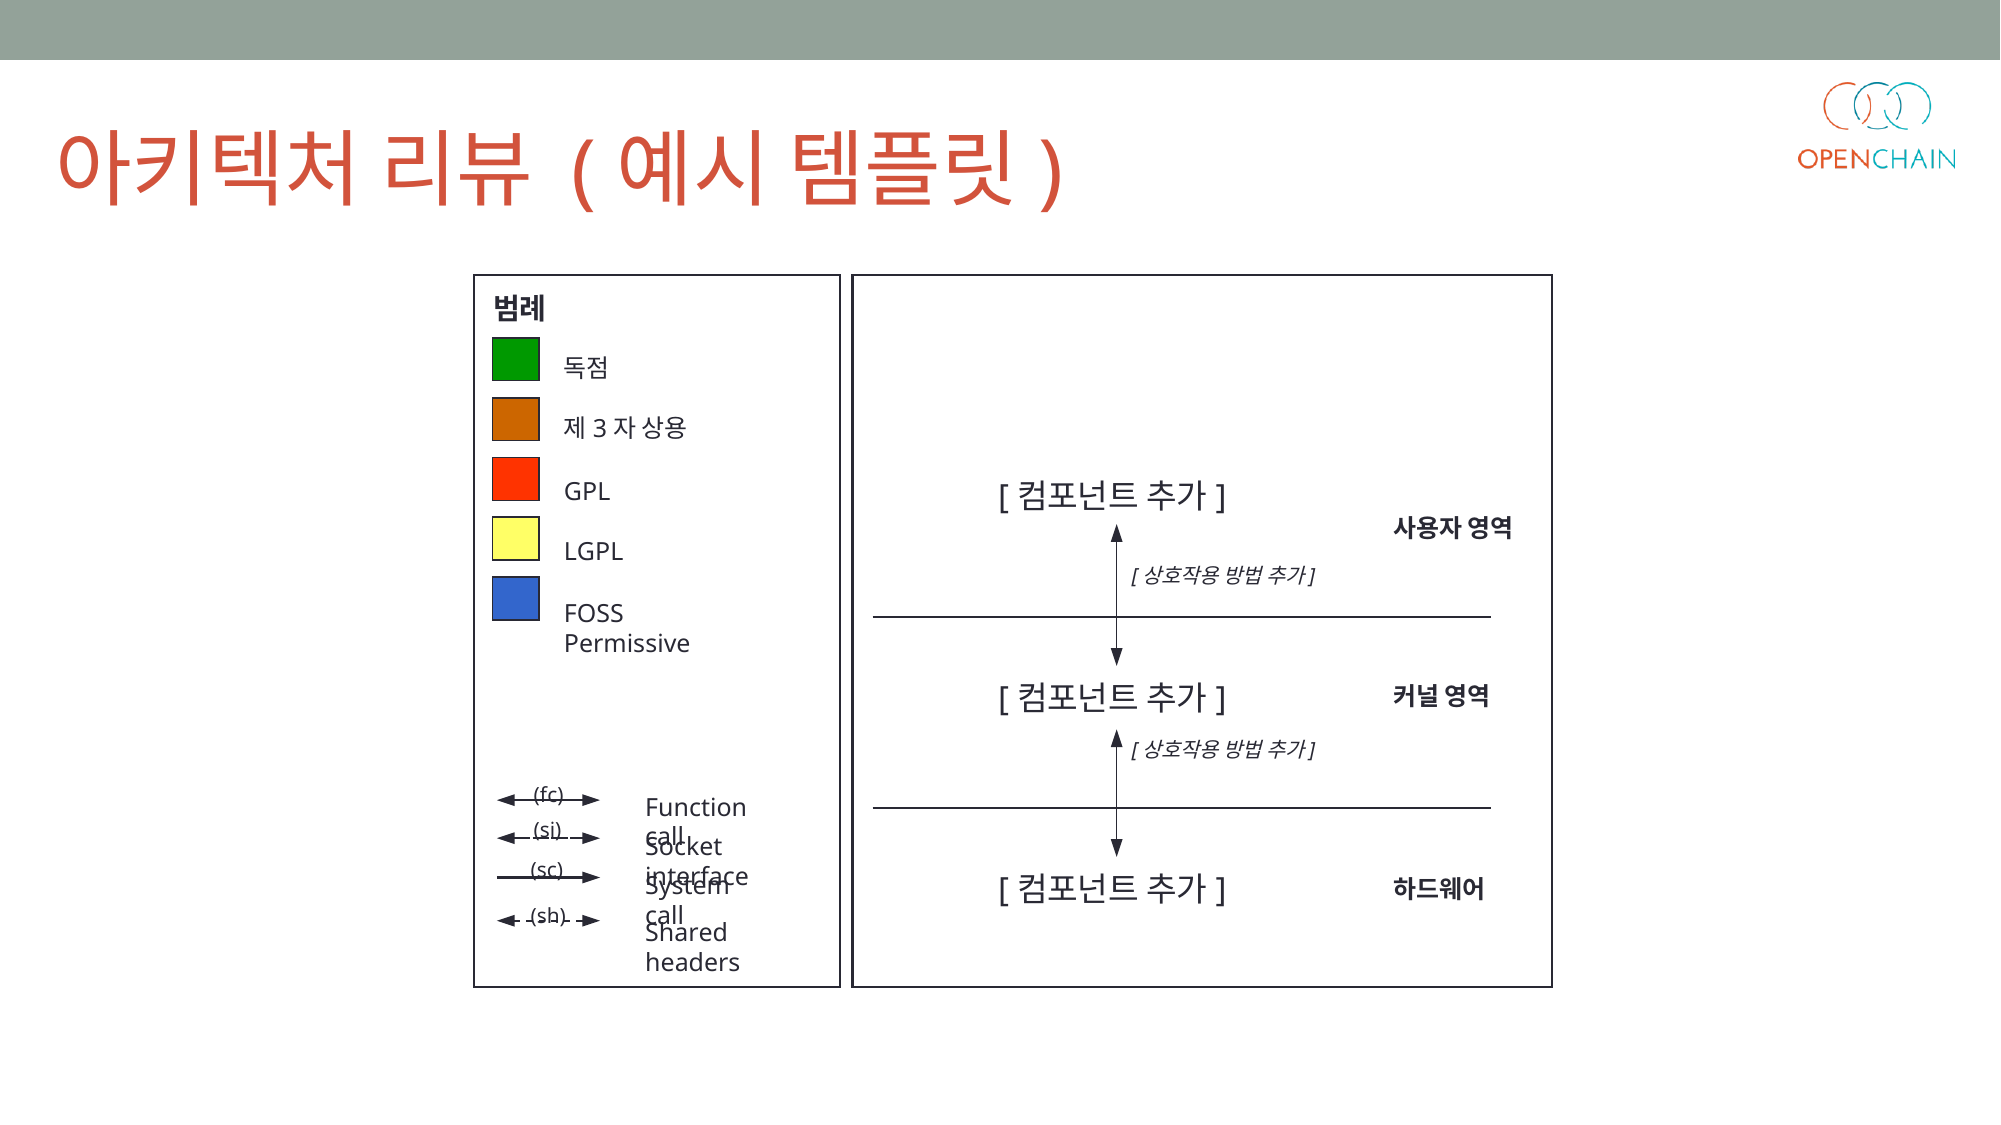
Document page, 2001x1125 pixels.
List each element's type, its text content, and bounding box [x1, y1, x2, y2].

text_box [상호작용 방법 추가] [1116, 729, 1389, 770]
text_box 제3자 상용 [548, 405, 816, 451]
text_box 커널 영역 [1378, 672, 1551, 718]
text_box [컴포넌트 추가] [983, 468, 1318, 524]
text_box (sh) [515, 895, 583, 936]
text_box 독점 [548, 345, 703, 391]
text_box 하드웨어 [1378, 866, 1519, 912]
text_box Shared headers [630, 908, 836, 955]
text_box 범례 [478, 282, 607, 333]
text_box Function call [630, 783, 804, 822]
text_box 아키텍처 리뷰 (예시 템플릿) [40, 84, 1841, 248]
text_box (sc) [515, 848, 583, 890]
text_box FOSS Permissive [548, 589, 771, 636]
text_box [컴포넌트 추가] [983, 860, 1318, 917]
text_box [컴포넌트 추가] [983, 669, 1318, 726]
text_box (si) [518, 808, 580, 848]
text_box [493, 458, 539, 500]
text_box System call [630, 862, 790, 908]
text_box [493, 338, 539, 381]
text_box GPL [548, 468, 627, 514]
text_box LGPL [548, 528, 640, 574]
text_box (fc) [518, 774, 582, 815]
text_box 사용자 영역 [1378, 505, 1538, 551]
text_box [493, 577, 539, 620]
text_box [상호작용 방법 추가] [1116, 554, 1389, 596]
text_box [493, 517, 539, 560]
text_box [493, 398, 539, 440]
text_box Socket interface [630, 822, 843, 869]
text_box 커널 영역 [1553, 672, 1559, 718]
